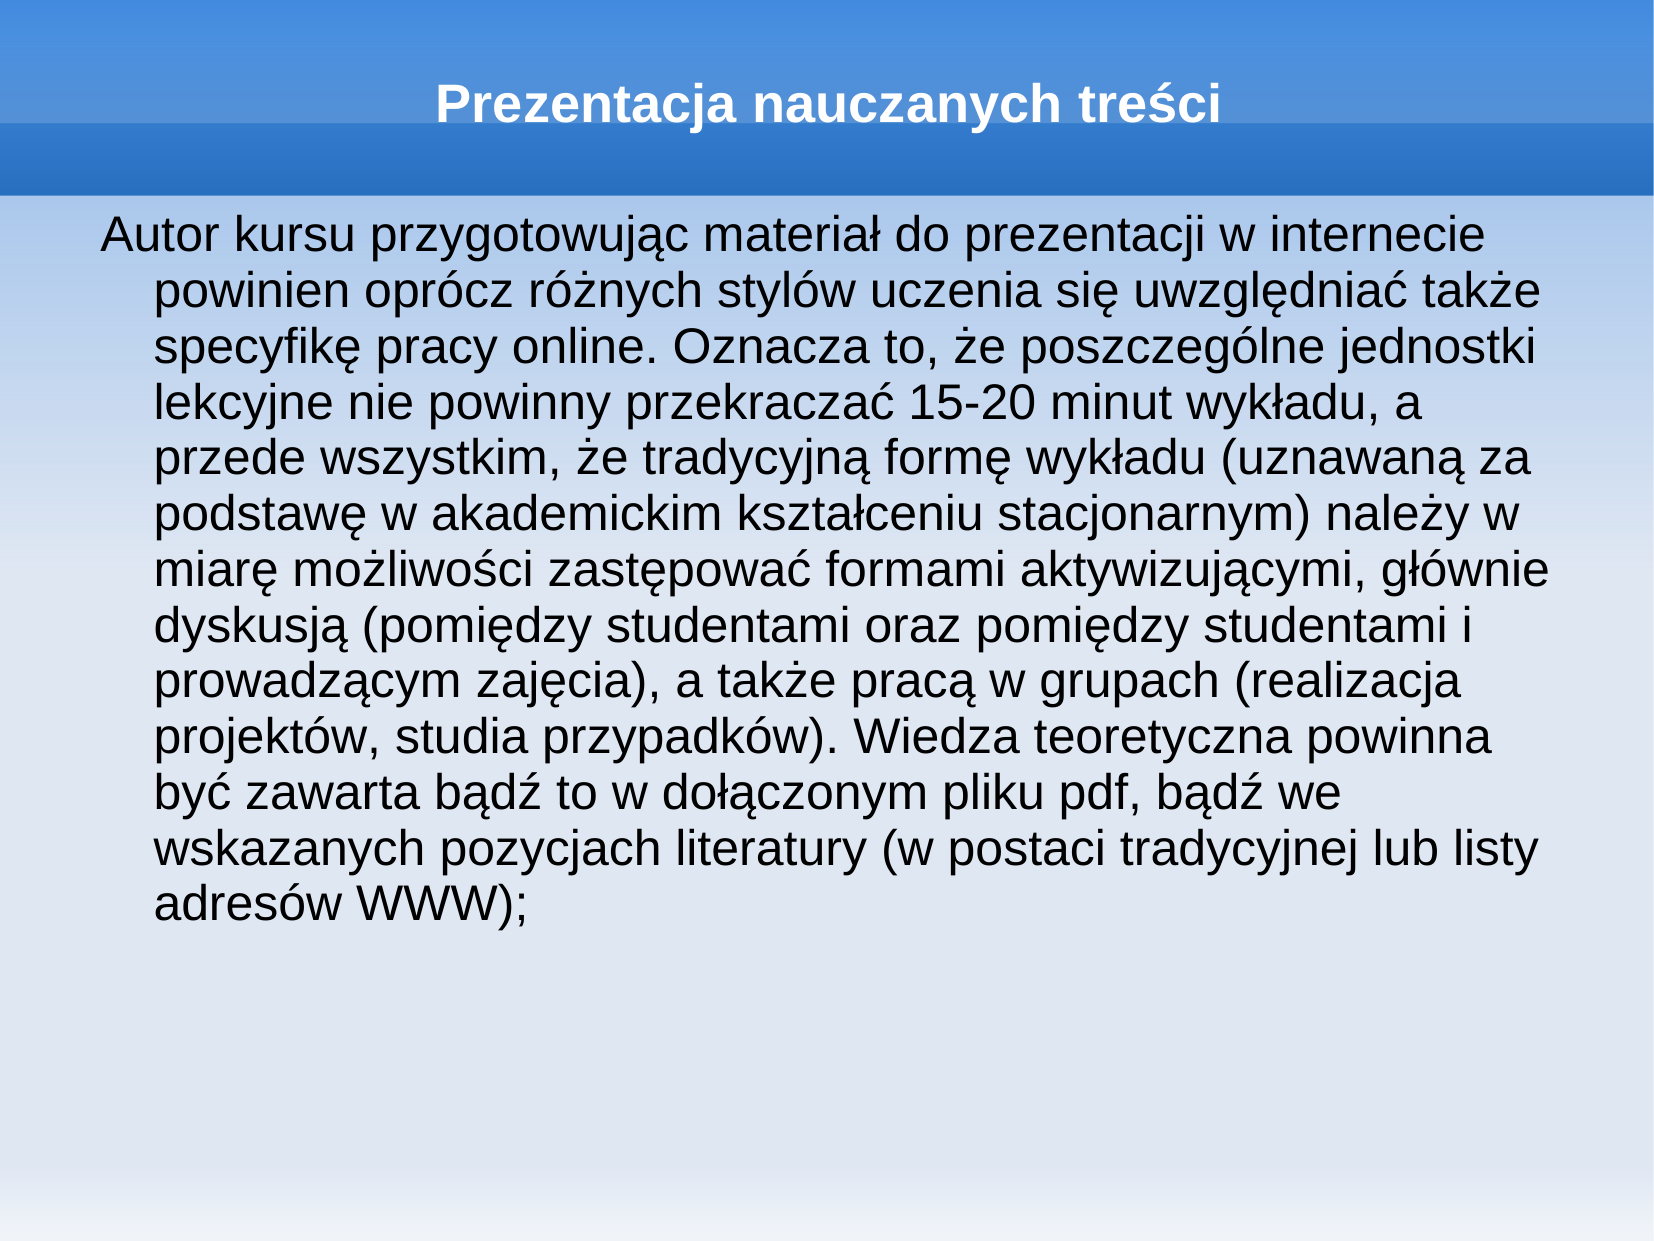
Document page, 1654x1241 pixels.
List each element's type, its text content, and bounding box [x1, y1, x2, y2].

list Autor kursu przygotowując materiał do prezentacji w internecie powinien oprócz różnych stylów uczenia się uwzględniać także specyfikę pracy online. Oznacza to, że poszczególne jednostki lekcyjne nie powinny przekraczać 15-20 minut wykładu, a przede wszystkim, że tradycyjną formę wykładu (uznawaną za podstawę w akademickim kształceniu stacjonarnym) należy w miarę możliwości zastępować formami aktywizującymi, głównie dyskusją (pomiędzy studentami oraz pomiędzy studentami i prowadzącym zajęcia), a także pracą w grupach (realizacja projektów, studia przypadków). Wiedza teoretyczna powinna być zawarta bądź to w dołączonym pliku pdf, bądź we wskazanych pozycjach literatury (w postaci tradycyjnej lub listy adresów WWW); [82, 206, 1571, 1097]
title Prezentacja nauczanych treści [76, 7, 1565, 200]
picture [0, 0, 1654, 1241]
